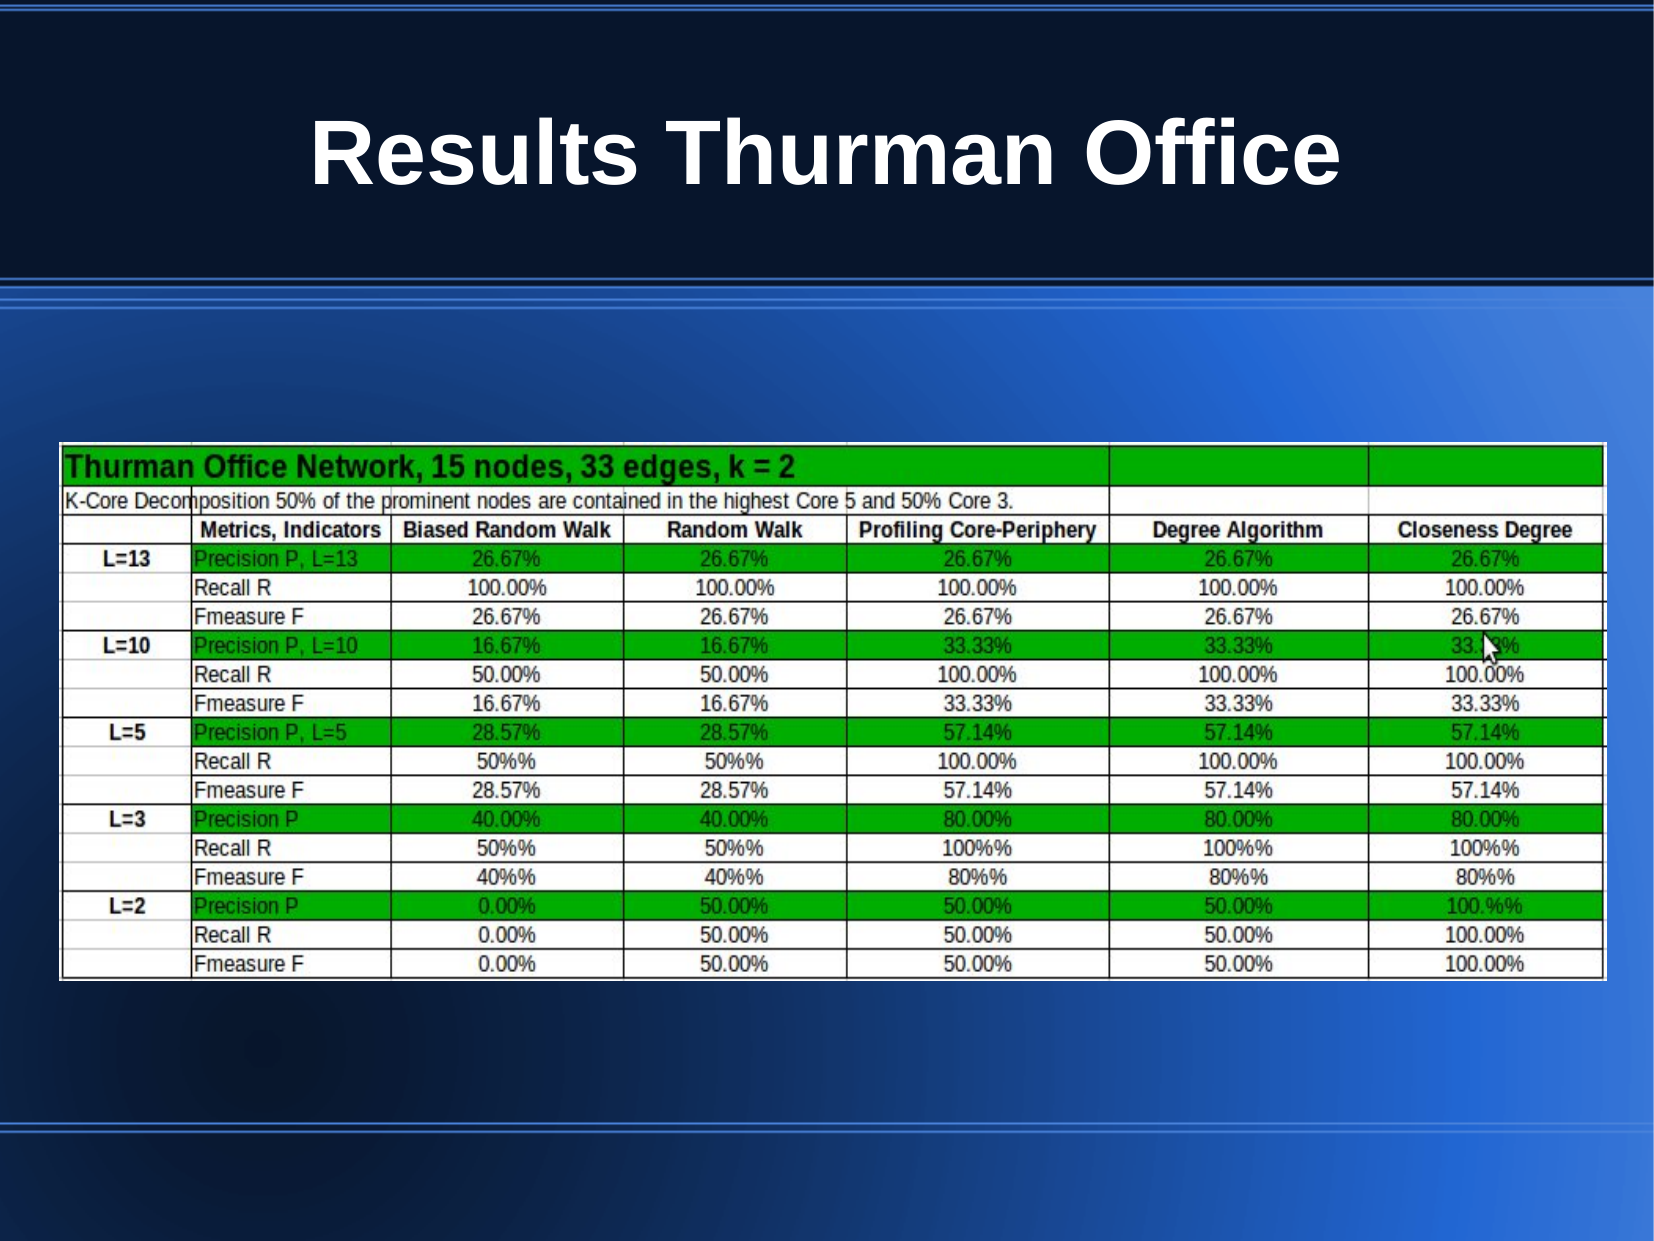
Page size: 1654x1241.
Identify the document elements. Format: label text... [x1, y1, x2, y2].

picture [0, 0, 1654, 1241]
title Results Thurman Office [82, 49, 1571, 257]
